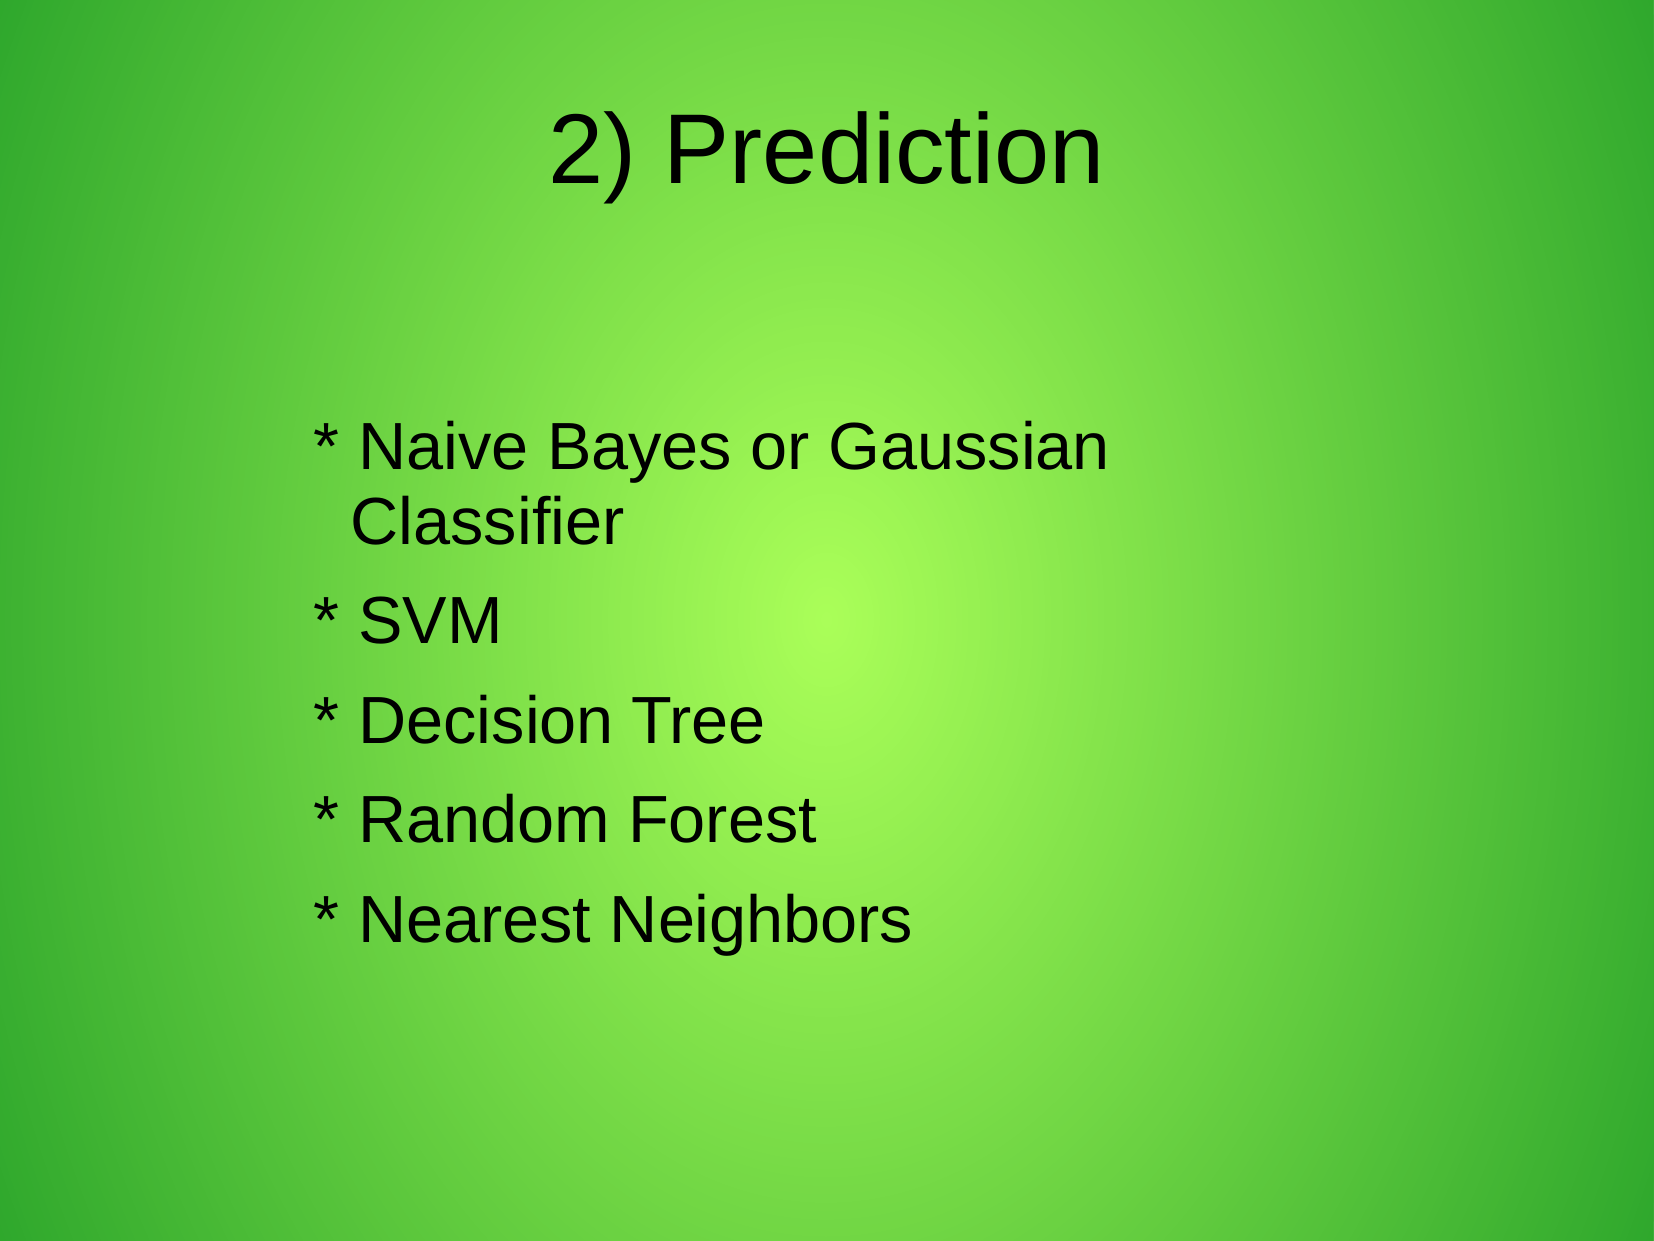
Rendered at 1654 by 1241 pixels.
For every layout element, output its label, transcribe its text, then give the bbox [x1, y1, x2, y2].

title 2) Prediction [82, 47, 1571, 252]
text_box * Naive Bayes or Gaussian Classifier * SVM * Decision Tree * Random Forest * Nearest Neighbors [298, 401, 1193, 965]
